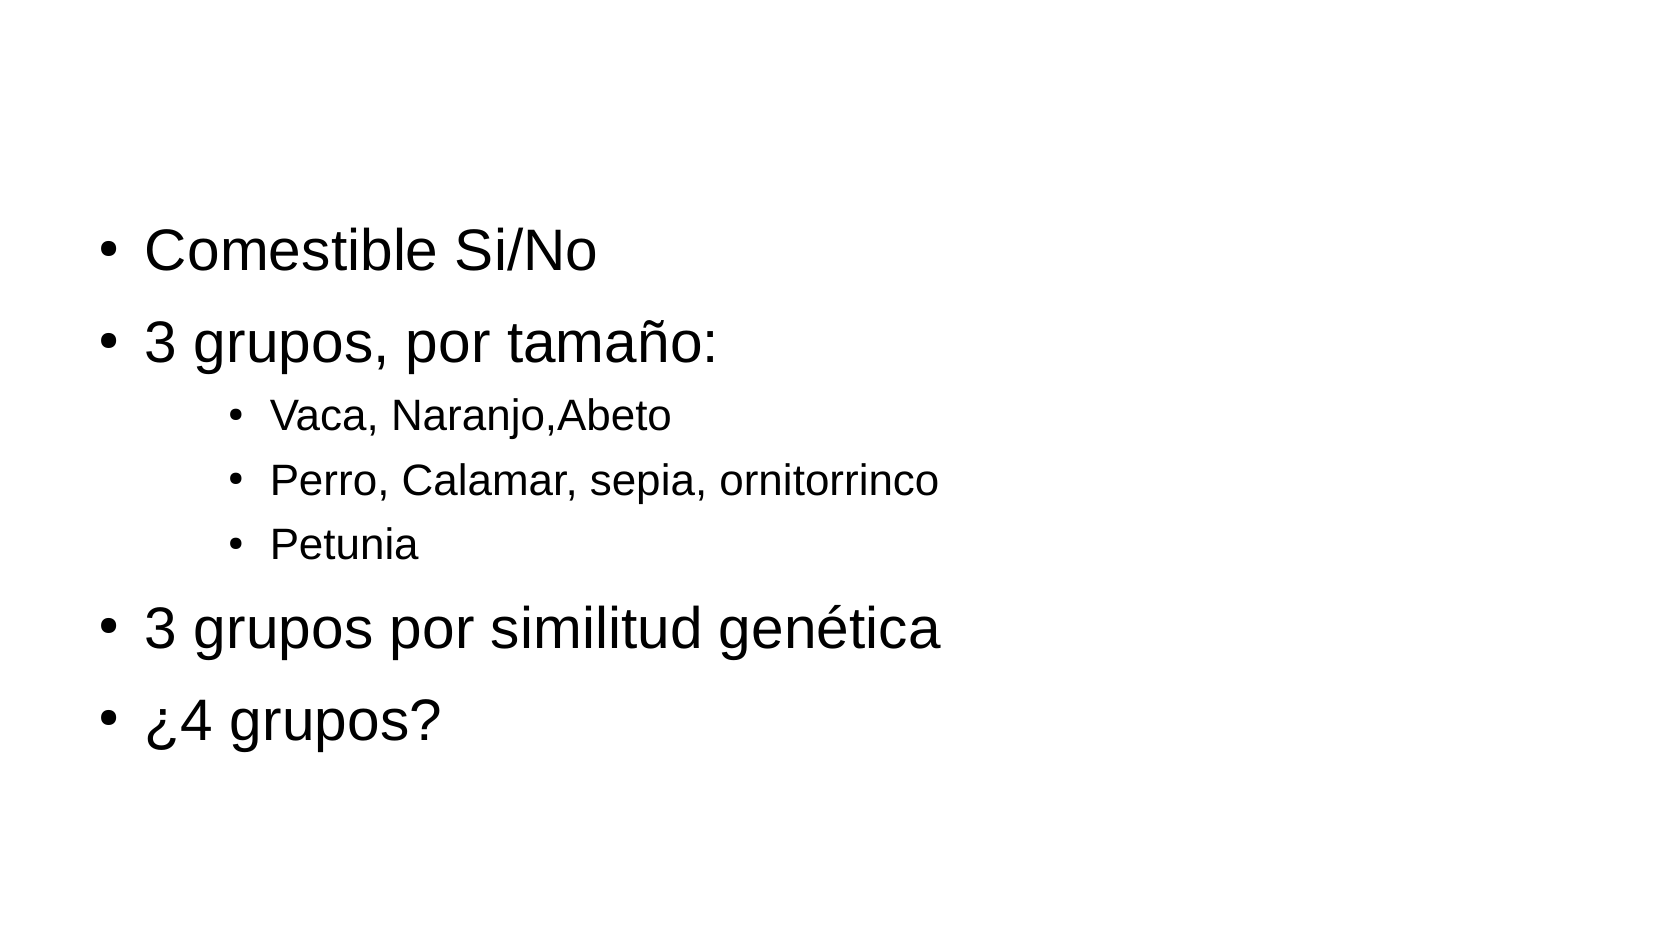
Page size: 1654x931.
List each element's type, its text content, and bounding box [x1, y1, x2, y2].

list Comestible Si/No 3 grupos, por tamaño: Vaca, Naranjo,Abeto Perro, Calamar, sepia, ornitorrinco Petunia 3 grupos por similitud genética ¿4 grupos? [82, 217, 1571, 758]
